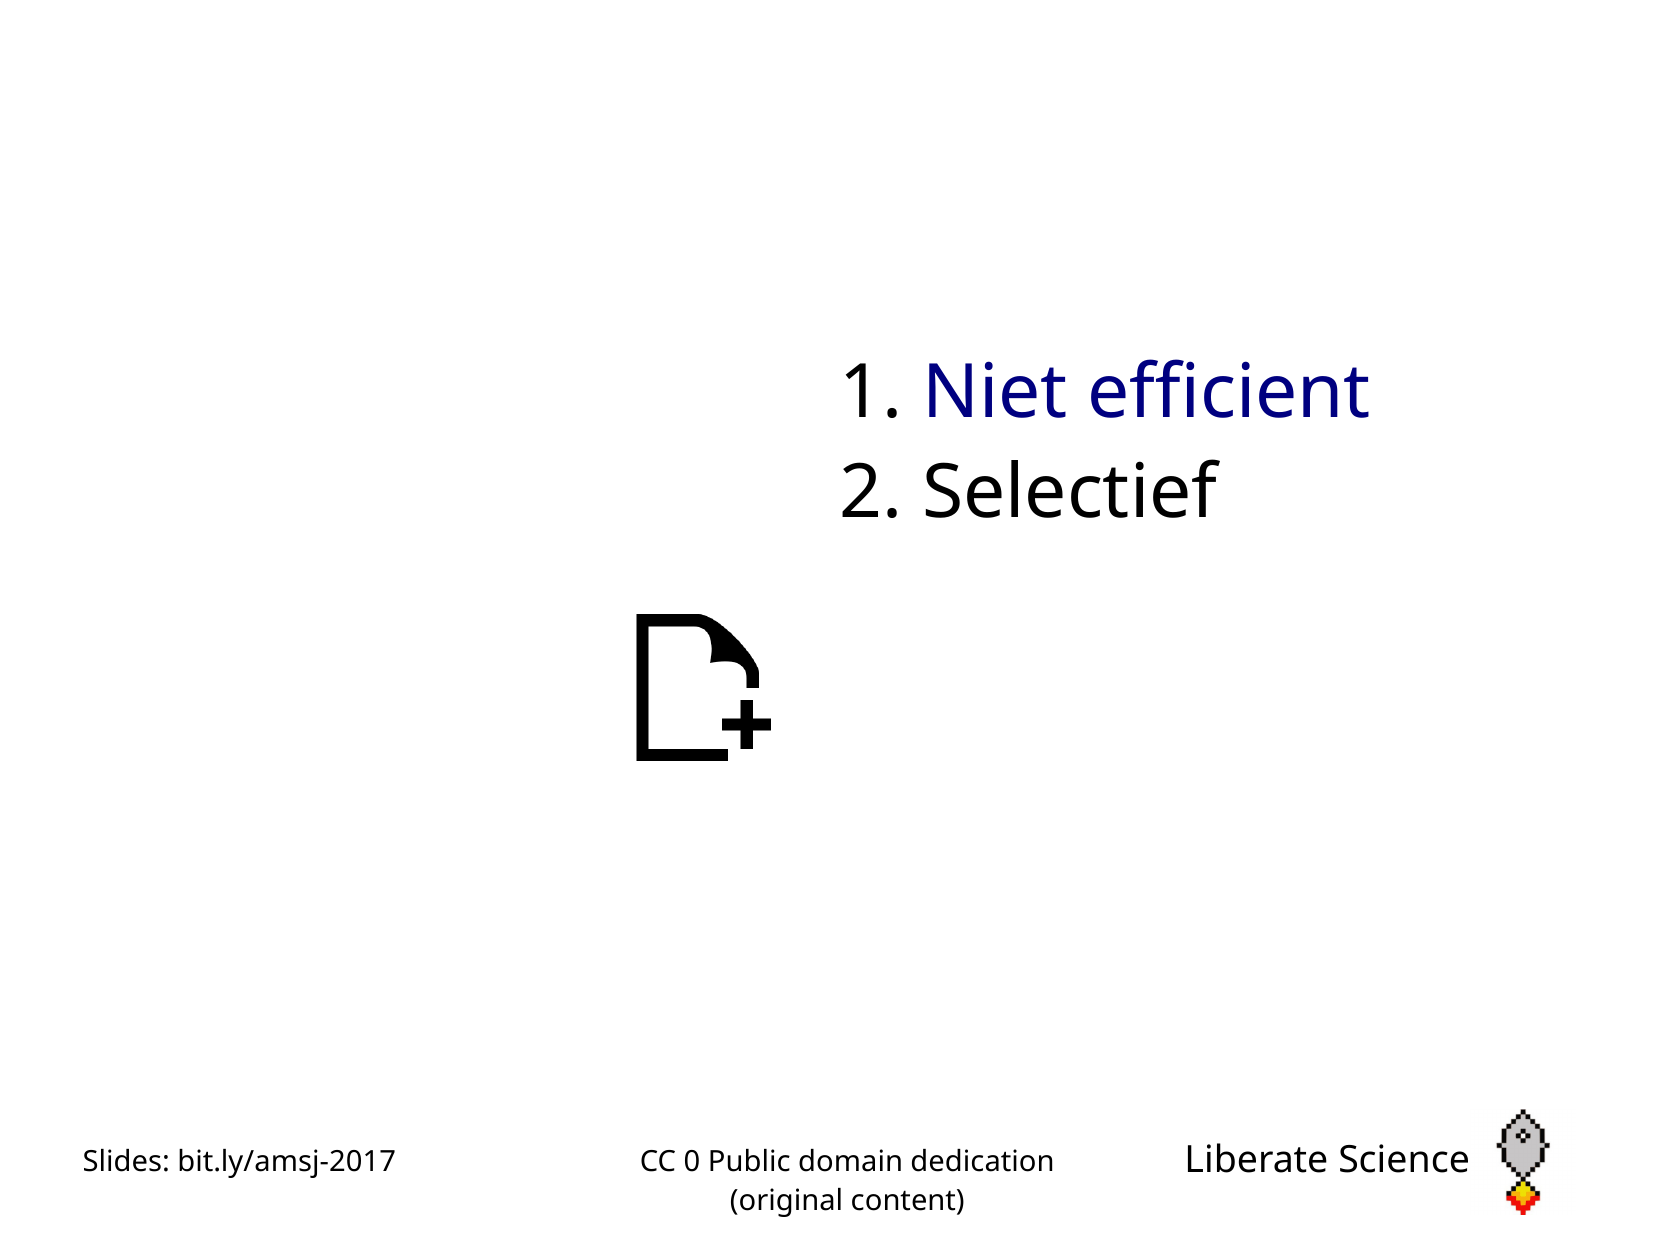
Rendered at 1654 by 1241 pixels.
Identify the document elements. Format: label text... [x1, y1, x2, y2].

text_box 1. Niet efficient [825, 329, 1606, 429]
picture [630, 614, 777, 762]
picture [1470, 1109, 1576, 1215]
text_box 2. Selectief [825, 429, 1606, 535]
